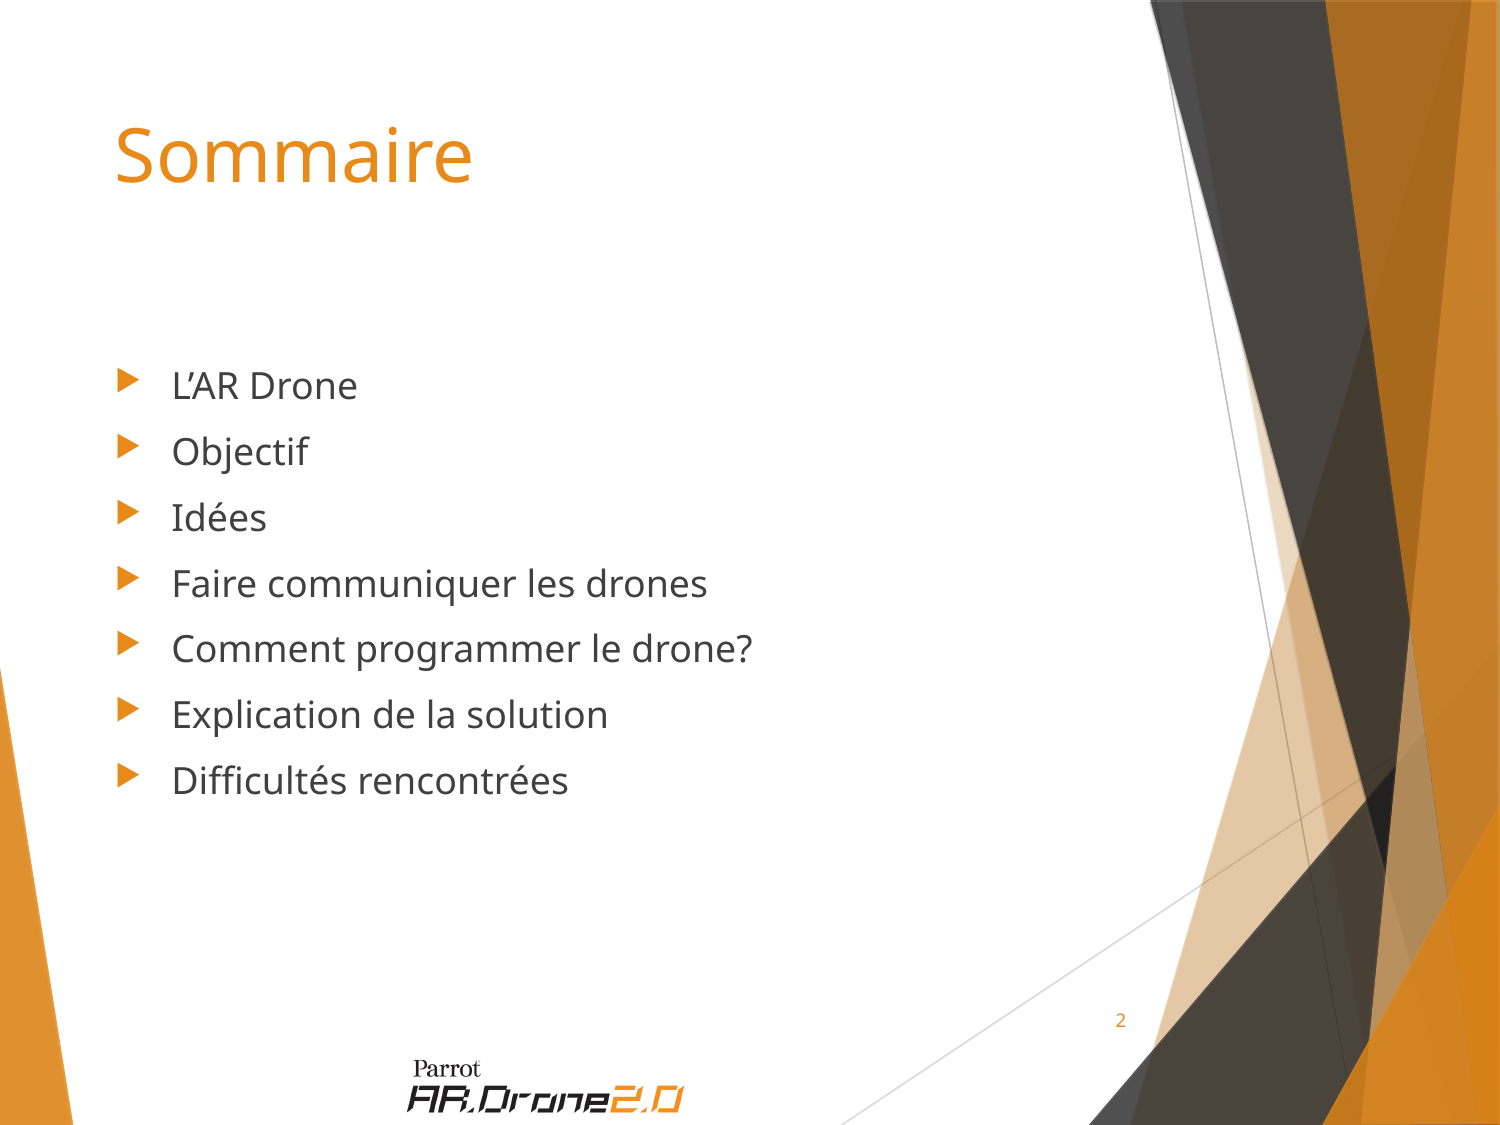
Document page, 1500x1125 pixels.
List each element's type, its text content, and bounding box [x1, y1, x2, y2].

slide_number <numéro> [1057, 991, 1142, 1051]
picture [394, 1051, 690, 1125]
list L’AR Drone Objectif Idées Faire communiquer les drones Comment programmer le drone? Explication de la solution Difficultés rencontrées [99, 354, 1142, 992]
title Sommaire [99, 99, 1142, 317]
